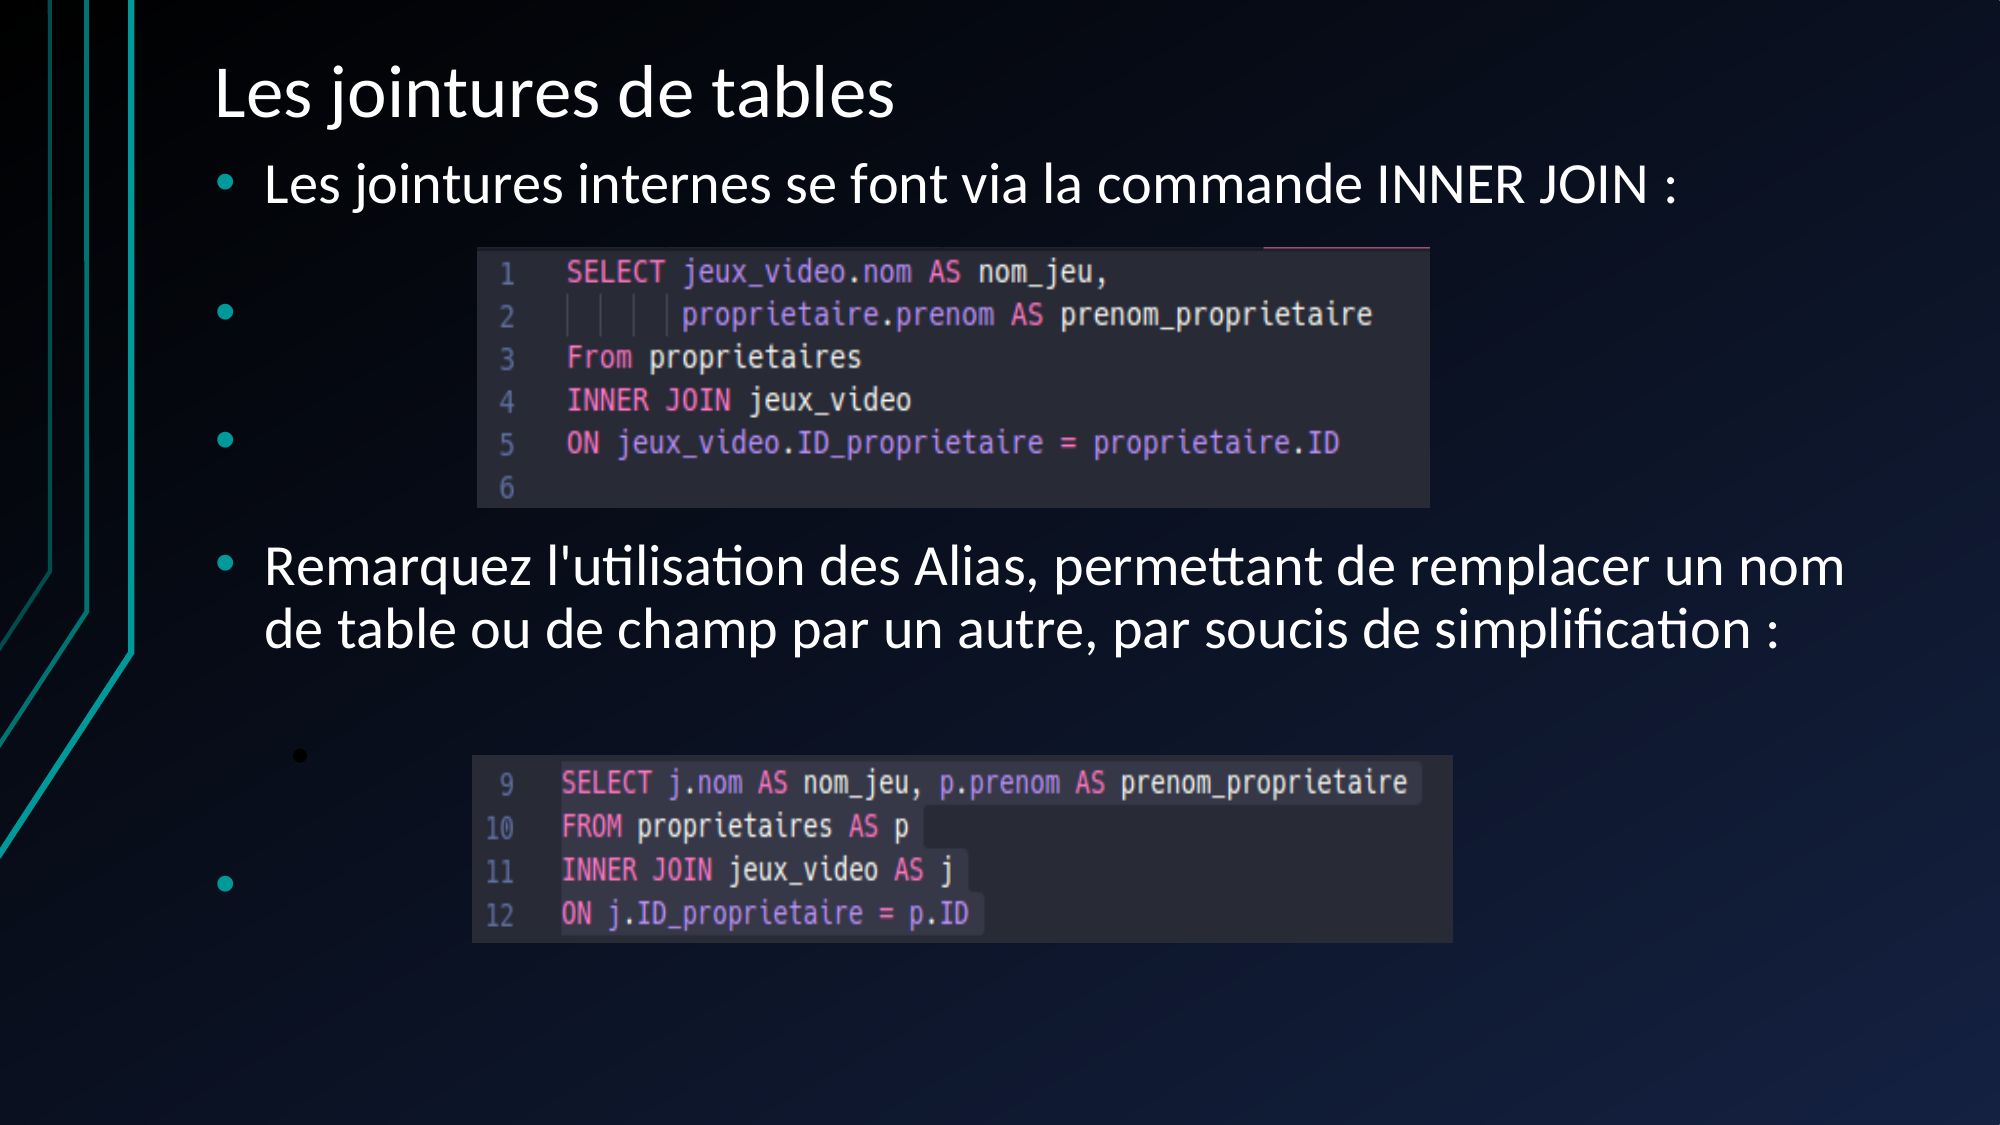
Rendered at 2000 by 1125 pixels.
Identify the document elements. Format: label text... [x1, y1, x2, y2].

text_box Les jointures de tables [200, 45, 1900, 145]
text_box Les jointures internes se font via la commande INNER JOIN : Remarquez l'utilisation des Alias, permettant de remplacer un nom de table ou de champ par un autre, par soucis de simplification : [200, 145, 1900, 878]
picture [477, 247, 1430, 508]
picture [472, 755, 1453, 944]
